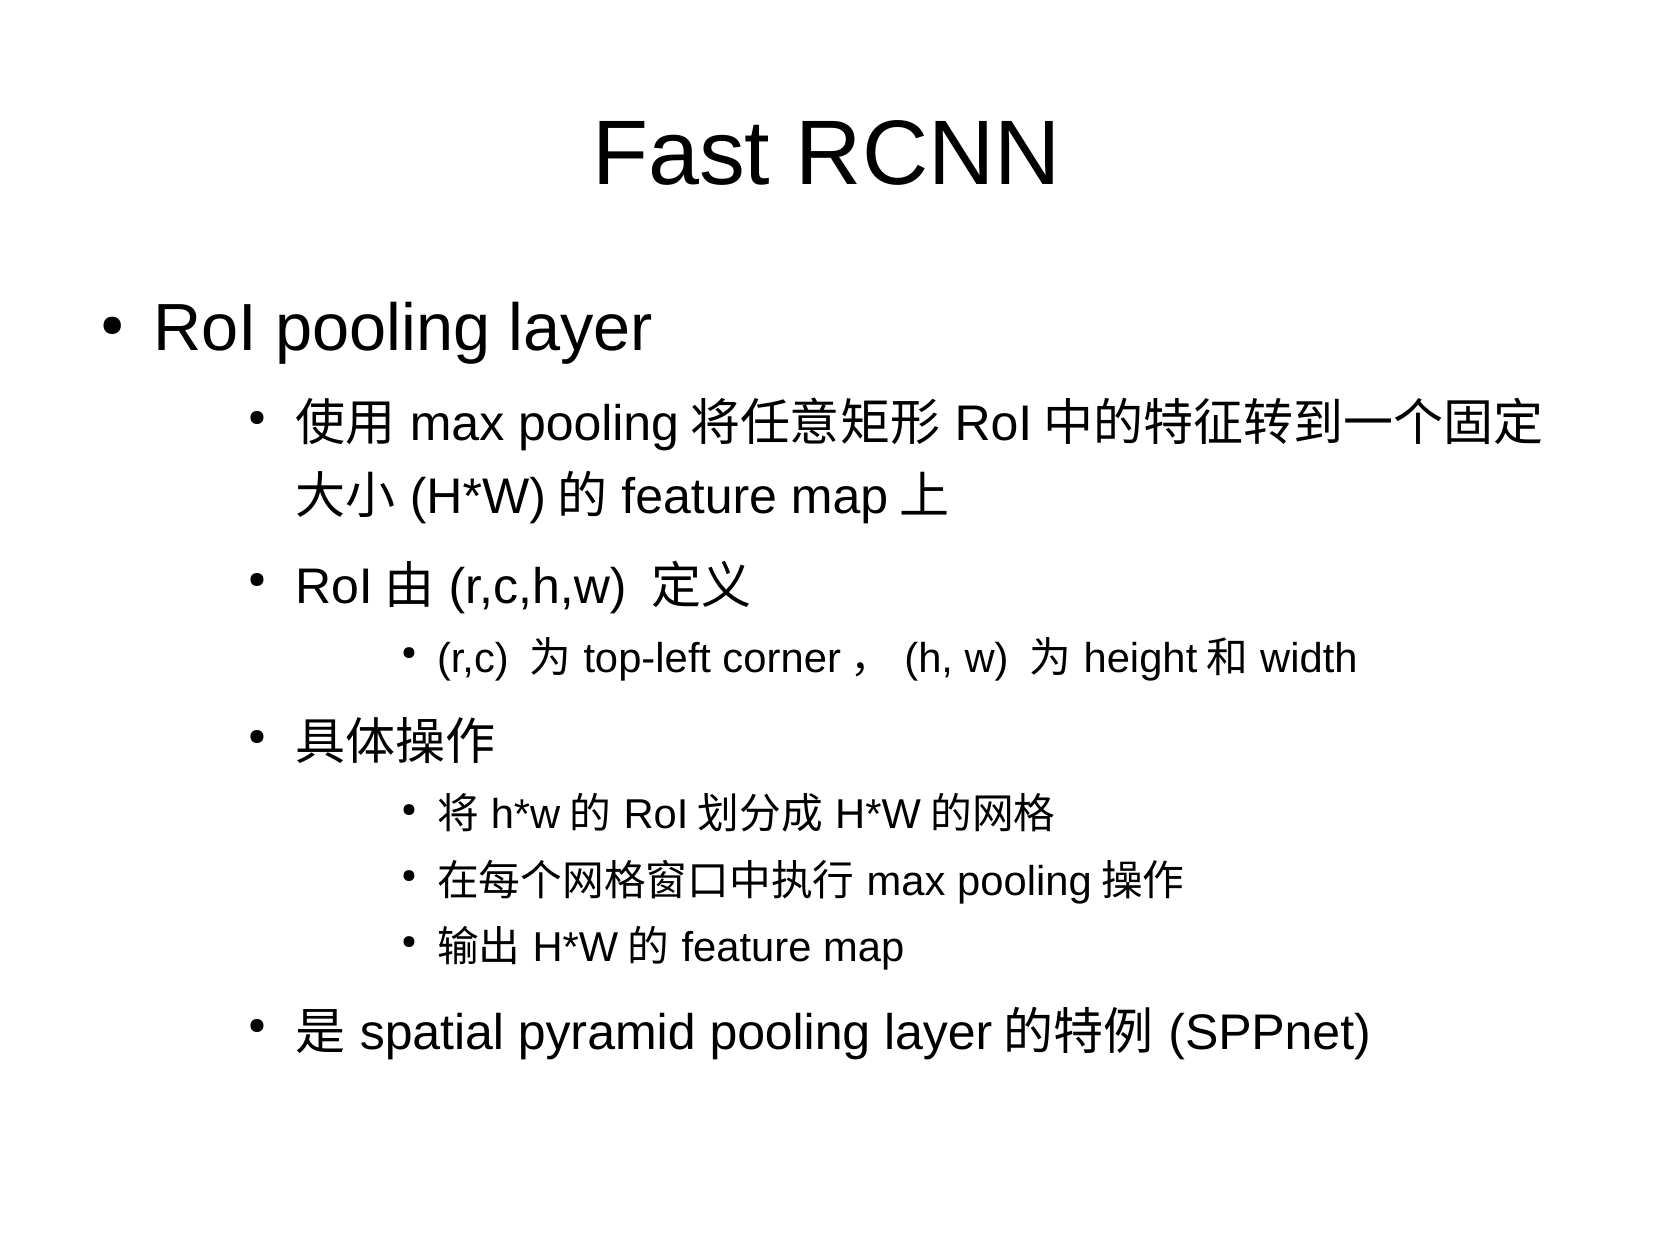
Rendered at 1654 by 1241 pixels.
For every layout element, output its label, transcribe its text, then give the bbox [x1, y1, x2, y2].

list RoI pooling layer 使用max pooling将任意矩形RoI中的特征转到一个固定大小(H*W)的feature map上 RoI由(r,c,h,w) 定义 (r,c) 为top-left corner，(h, w) 为height和width 具体操作 将h*w的RoI划分成H*W的网格 在每个网格窗口中执行max pooling操作 输出H*W的feature map 是spatial pyramid pooling layer的特例(SPPnet) [82, 290, 1571, 1134]
title Fast RCNN [82, 49, 1571, 257]
